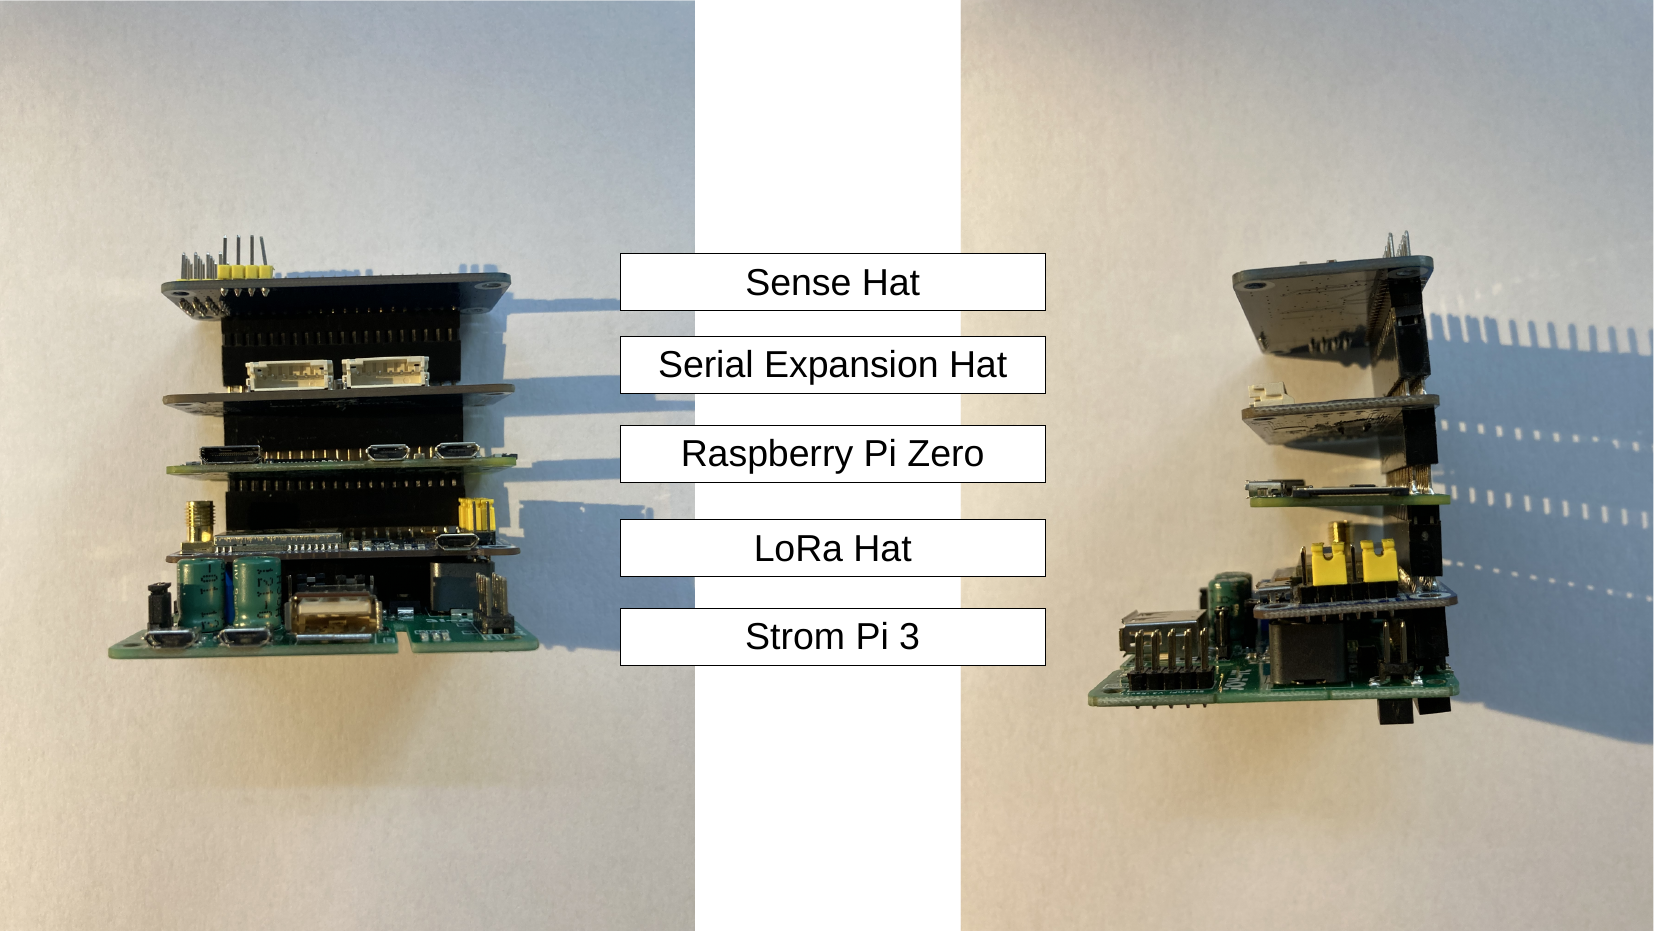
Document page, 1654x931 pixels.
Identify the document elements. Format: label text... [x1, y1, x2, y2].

text_box Raspberry Pi Zero [620, 425, 1046, 483]
text_box Sense Hat [620, 253, 1046, 311]
picture [0, 0, 695, 931]
text_box Strom Pi 3 [620, 608, 1046, 666]
picture [960, 0, 1654, 931]
text_box LoRa Hat [620, 519, 1046, 577]
text_box Serial Expansion Hat [620, 336, 1046, 394]
